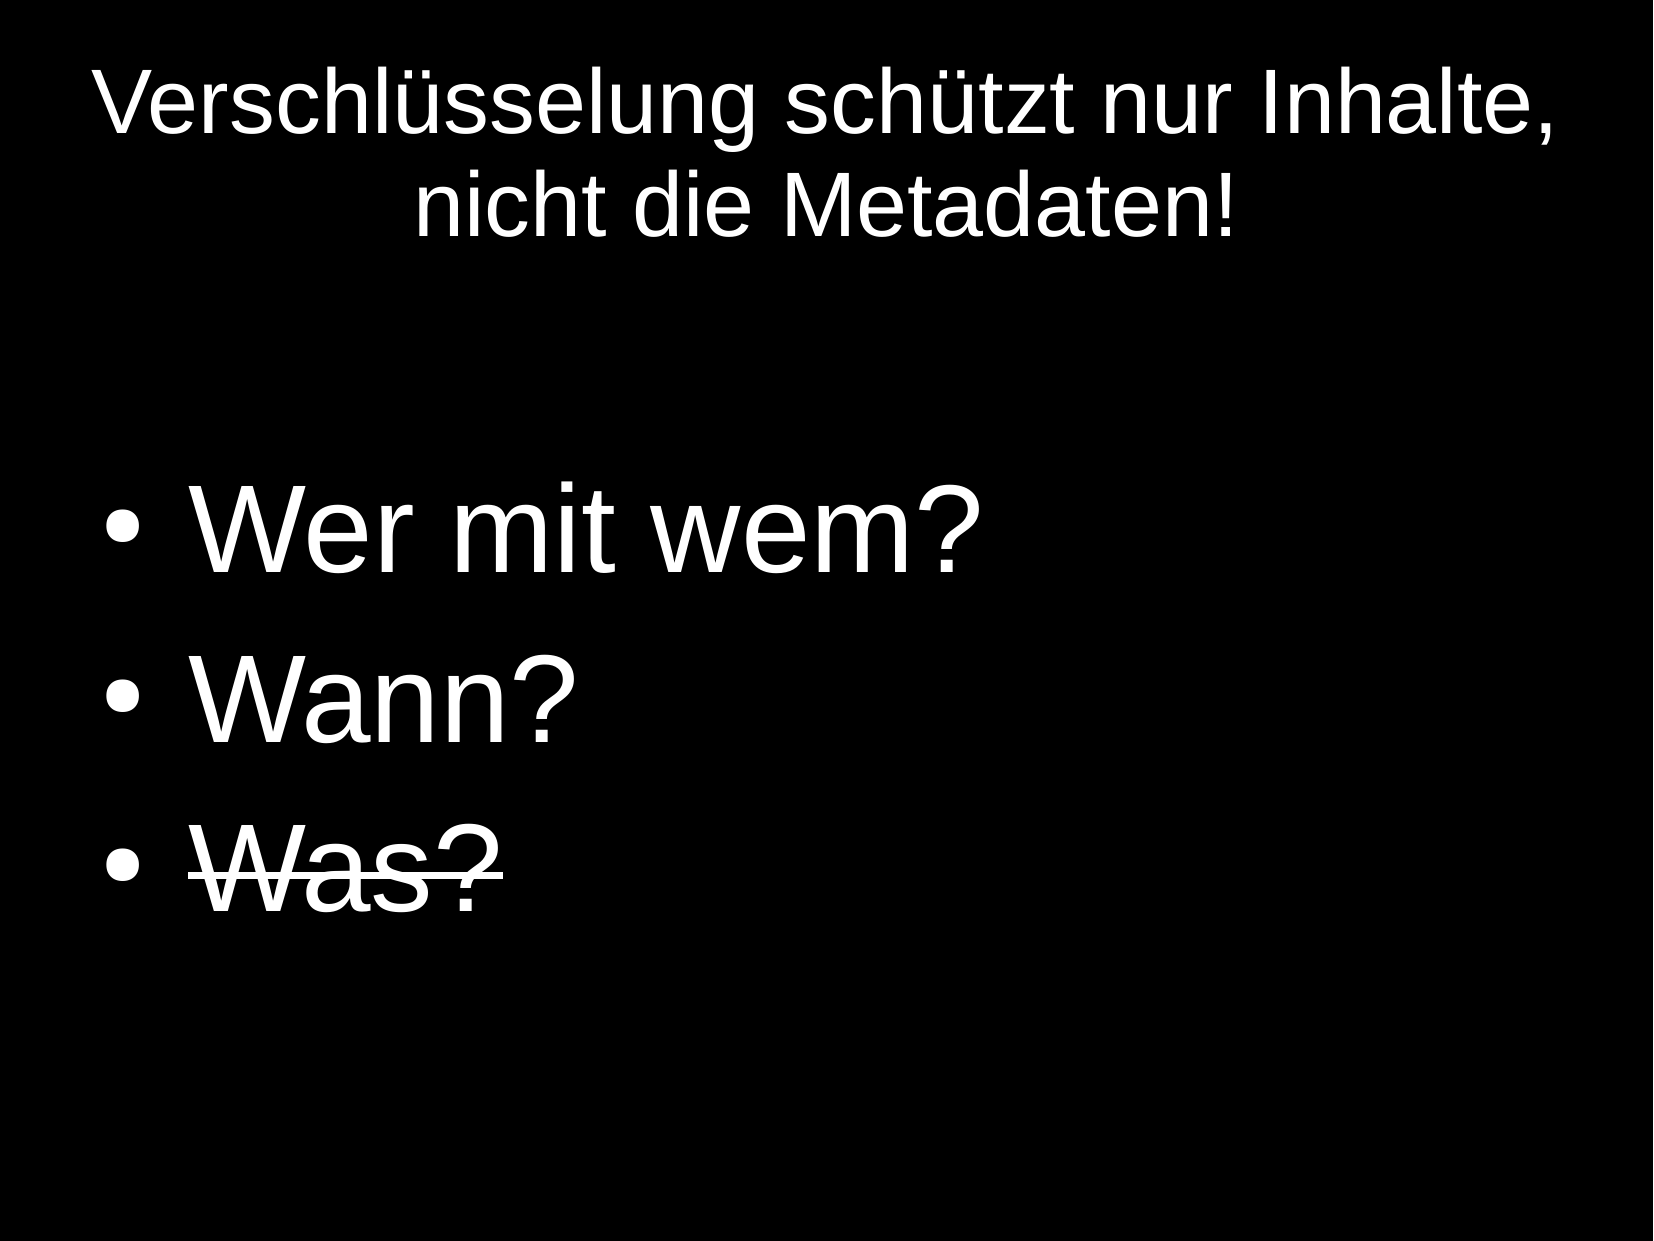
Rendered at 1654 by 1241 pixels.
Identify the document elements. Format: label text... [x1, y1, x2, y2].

list Wer mit wem? Wann? Was? [82, 290, 1571, 1108]
title Verschlüsselung schützt nur Inhalte, nicht die Metadaten! [82, 49, 1571, 257]
